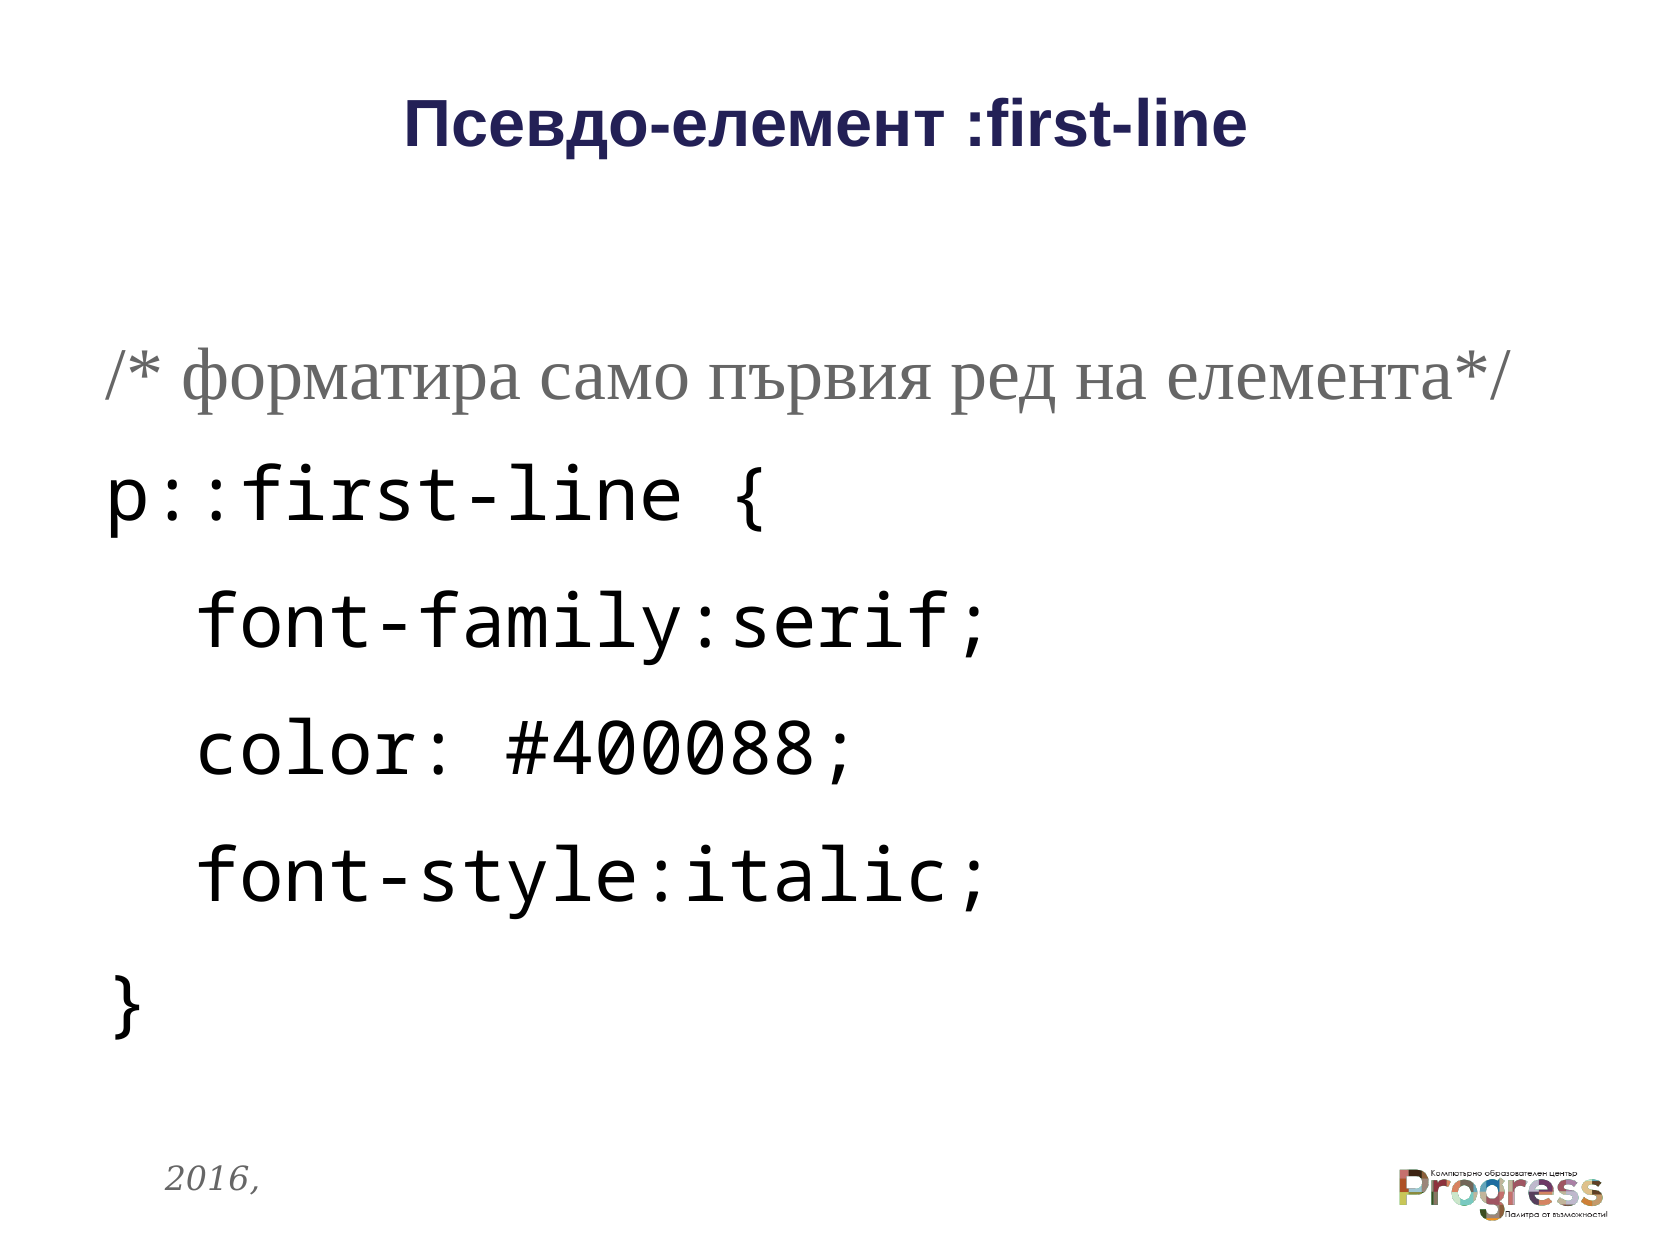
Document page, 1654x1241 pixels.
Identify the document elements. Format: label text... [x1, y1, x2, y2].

title Псевдо-елемент :first-line [82, 61, 1571, 186]
picture [1399, 1168, 1613, 1221]
list [90, 225, 1531, 1141]
text_box 2016, Ива Е. Попова [150, 1152, 586, 1201]
